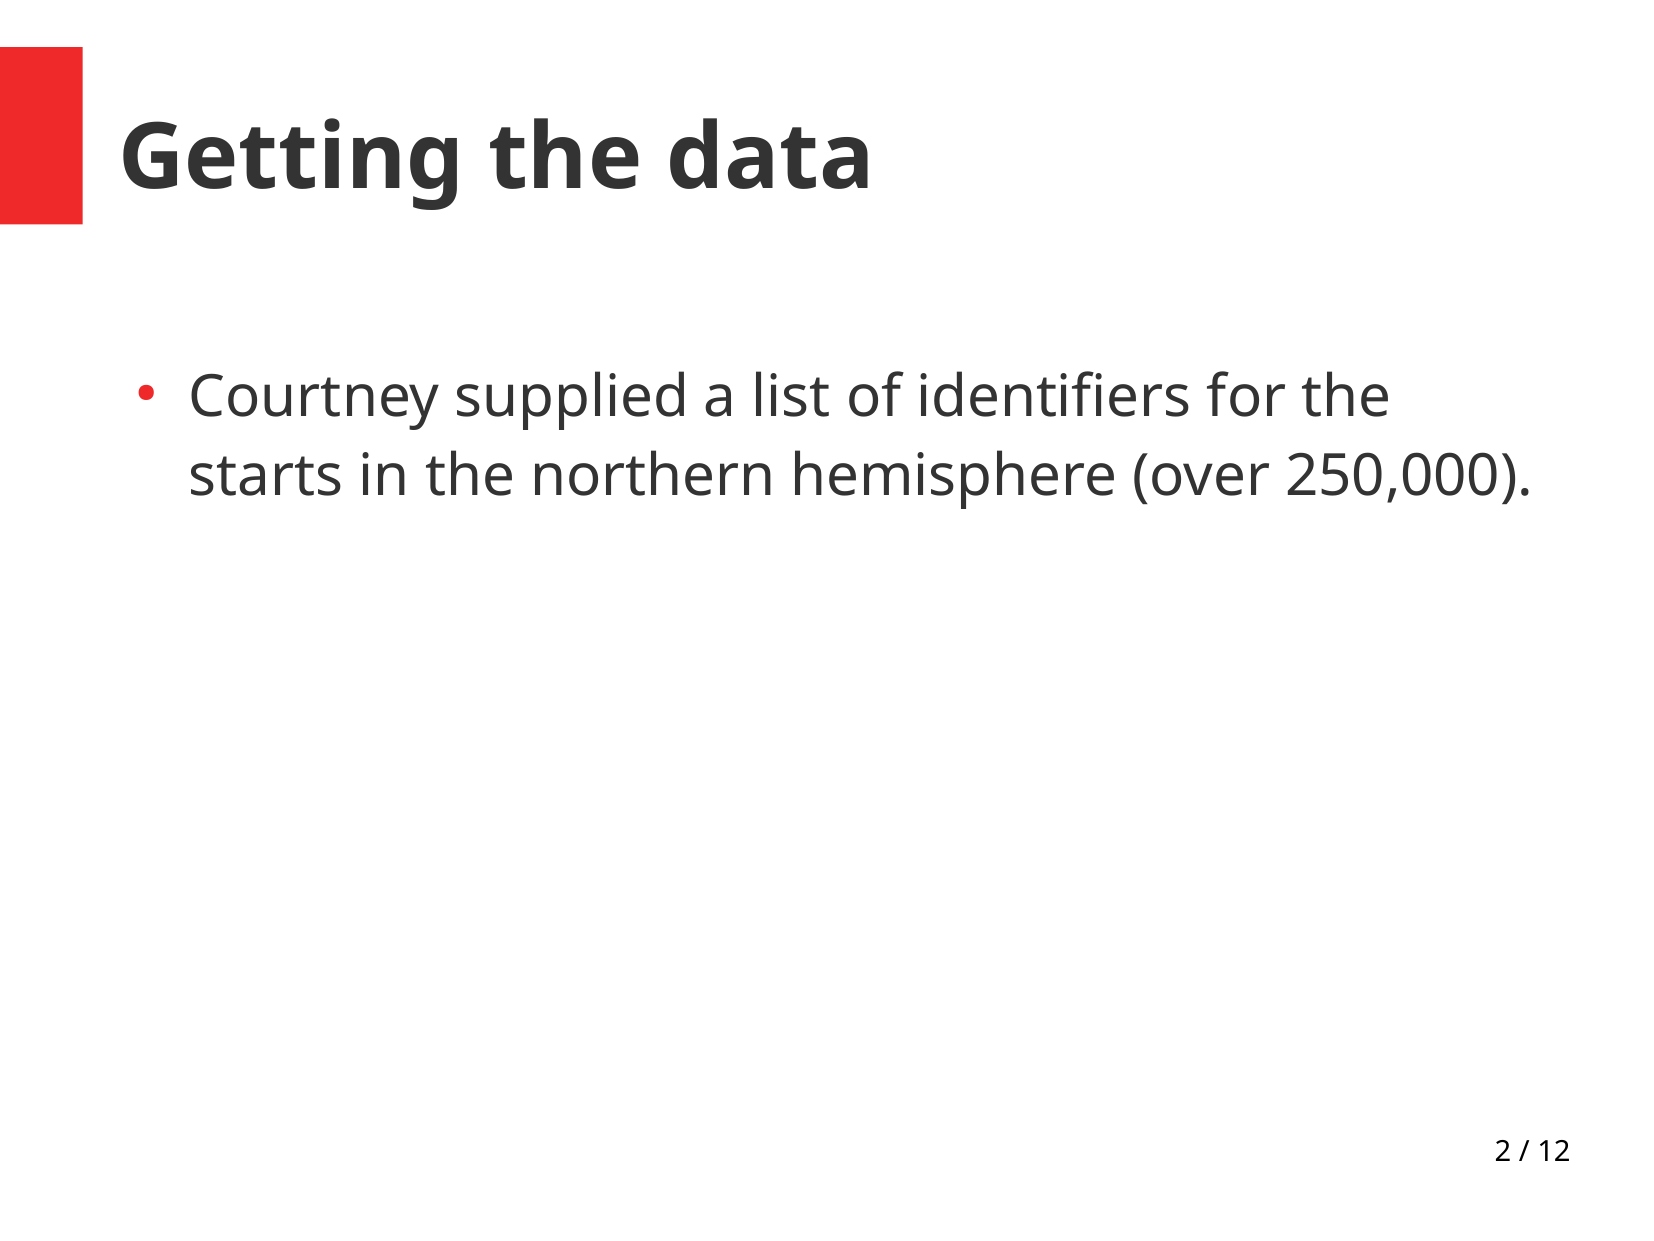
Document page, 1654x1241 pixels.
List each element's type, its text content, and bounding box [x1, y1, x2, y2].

title Getting the data [118, 49, 1571, 257]
list Courtney supplied a list of identifiers for the starts in the northern hemisphere (over 250,000). [118, 354, 1536, 1074]
